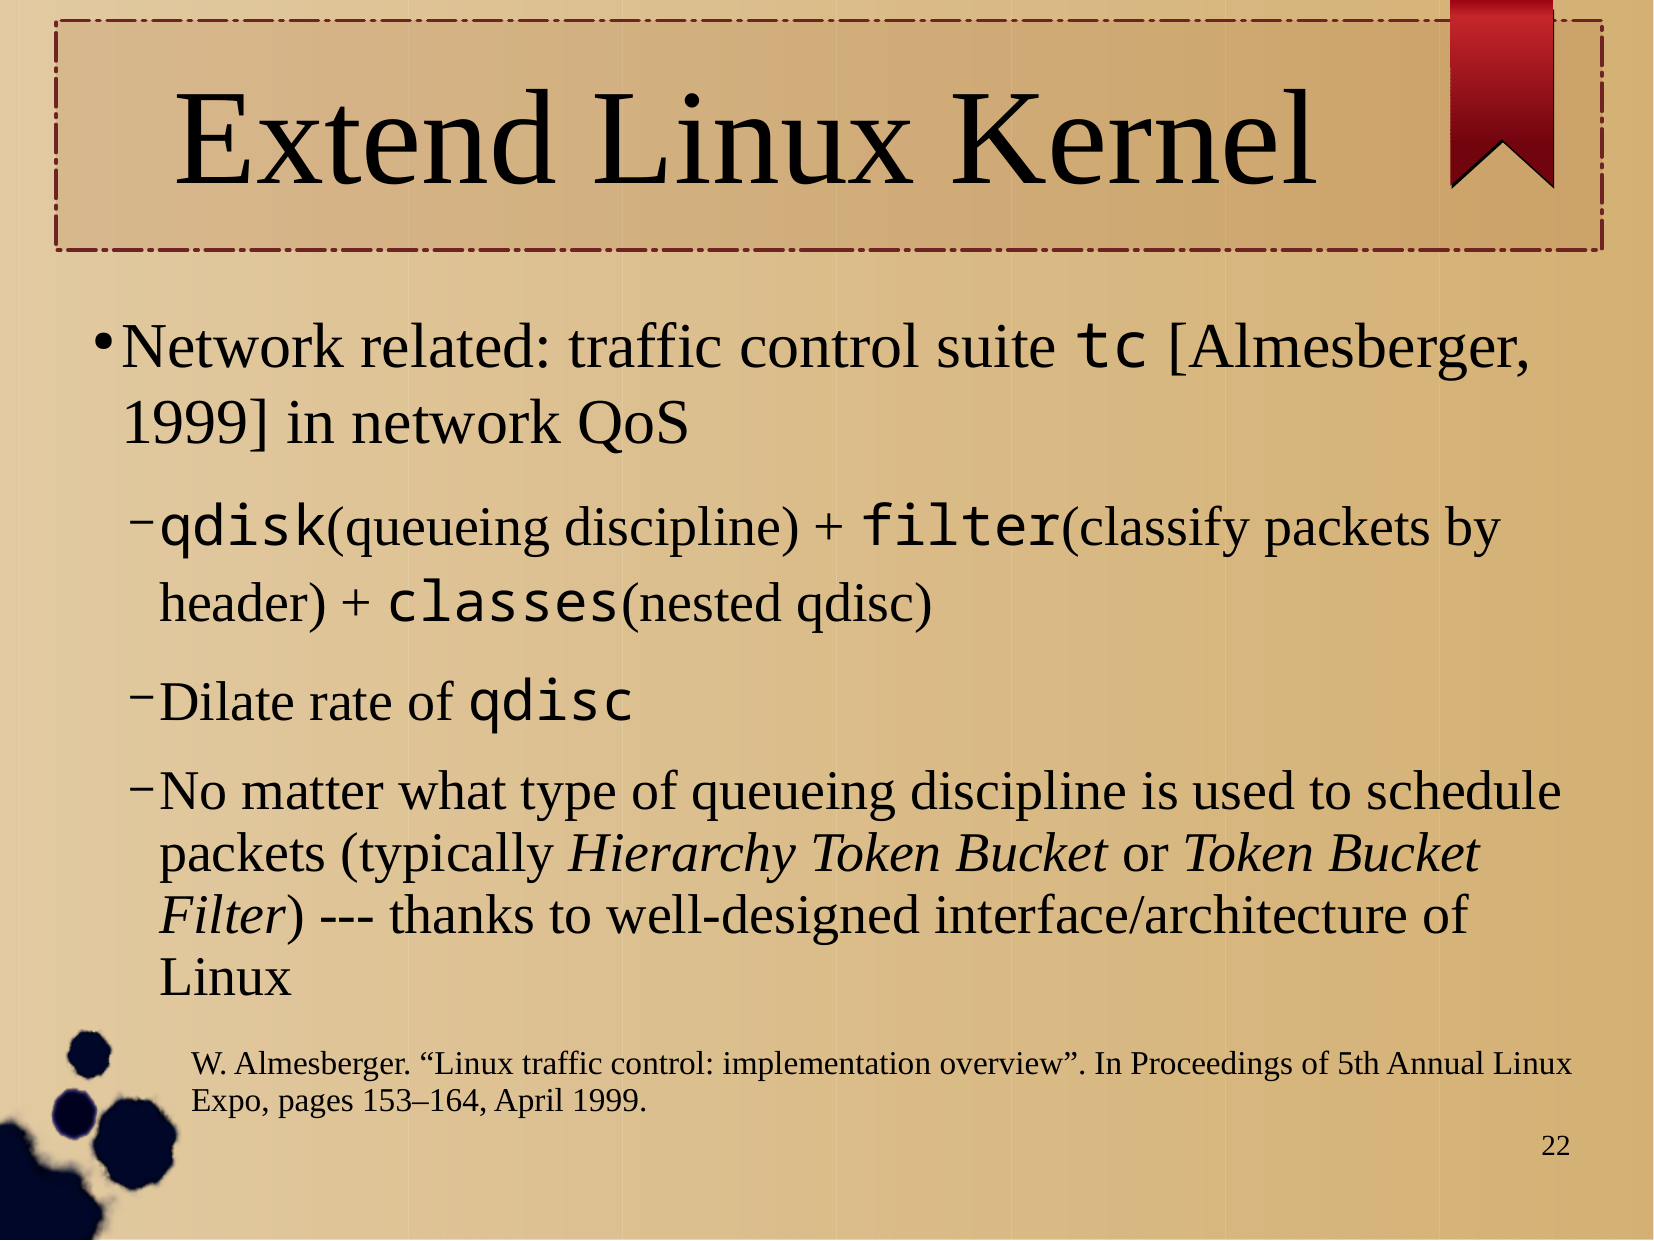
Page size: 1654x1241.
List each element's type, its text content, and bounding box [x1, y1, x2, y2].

title Extend Linux Kernel [82, 47, 1412, 229]
list Network related: traffic control suite tc [Almesberger, 1999] in network QoS qdisk(queueing discipline) + filter(classify packets by header) + classes(nested qdisc) Dilate rate of qdisc No matter what type of queueing discipline is used to schedule packets (typically Hierarchy Token Bucket or Token Bucket Filter) --- thanks to well-designed interface/architecture of Linux [82, 299, 1571, 1019]
text_box W. Almesberger. “Linux traffic control: implementation overview”. In Proceedings of 5th Annual Linux Expo, pages 153–164, April 1999. [176, 1037, 1651, 1137]
